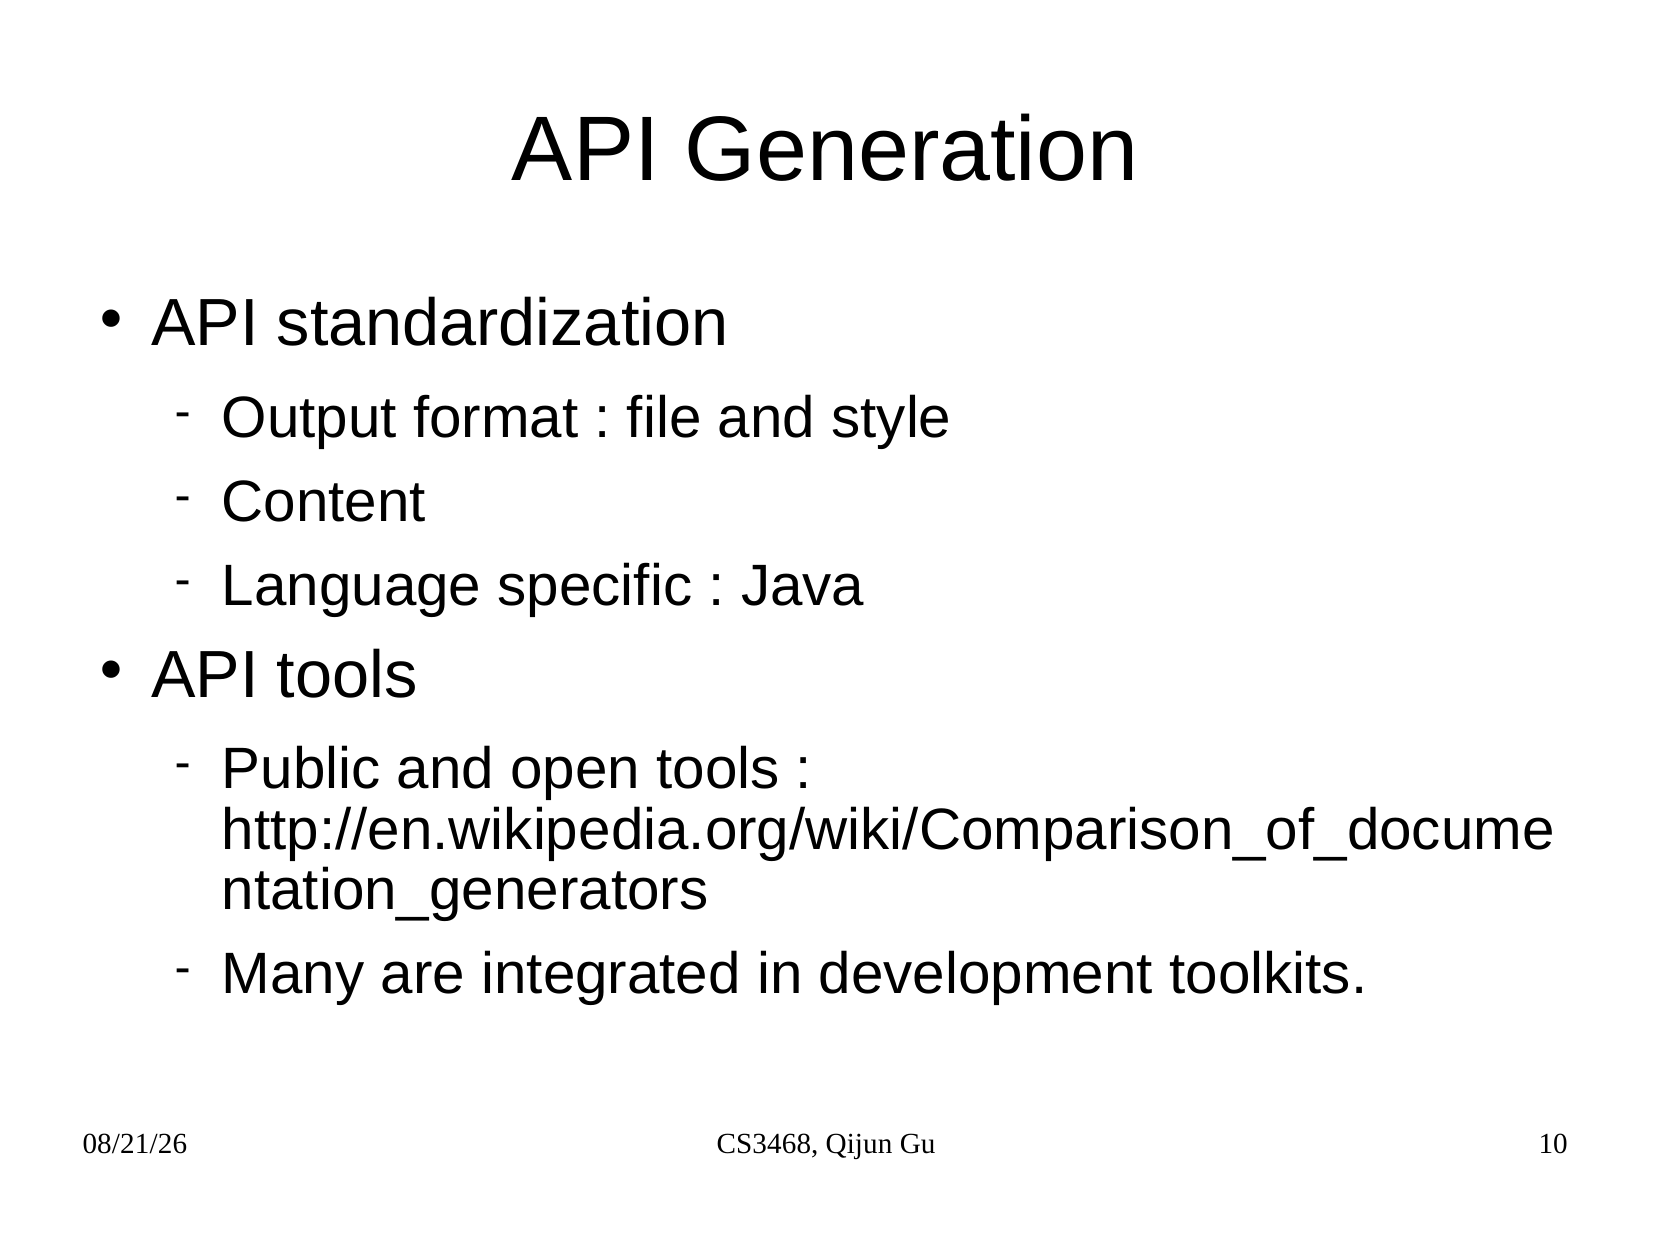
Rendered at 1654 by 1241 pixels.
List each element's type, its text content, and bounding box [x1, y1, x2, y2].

title API Generation [82, 56, 1569, 247]
list API standardization Output format : file and style Content Language specific : Java API tools Public and open tools : http://en.wikipedia.org/wiki/Comparison_of_documentation_generators Many are integrated in development toolkits. [82, 290, 1569, 1092]
